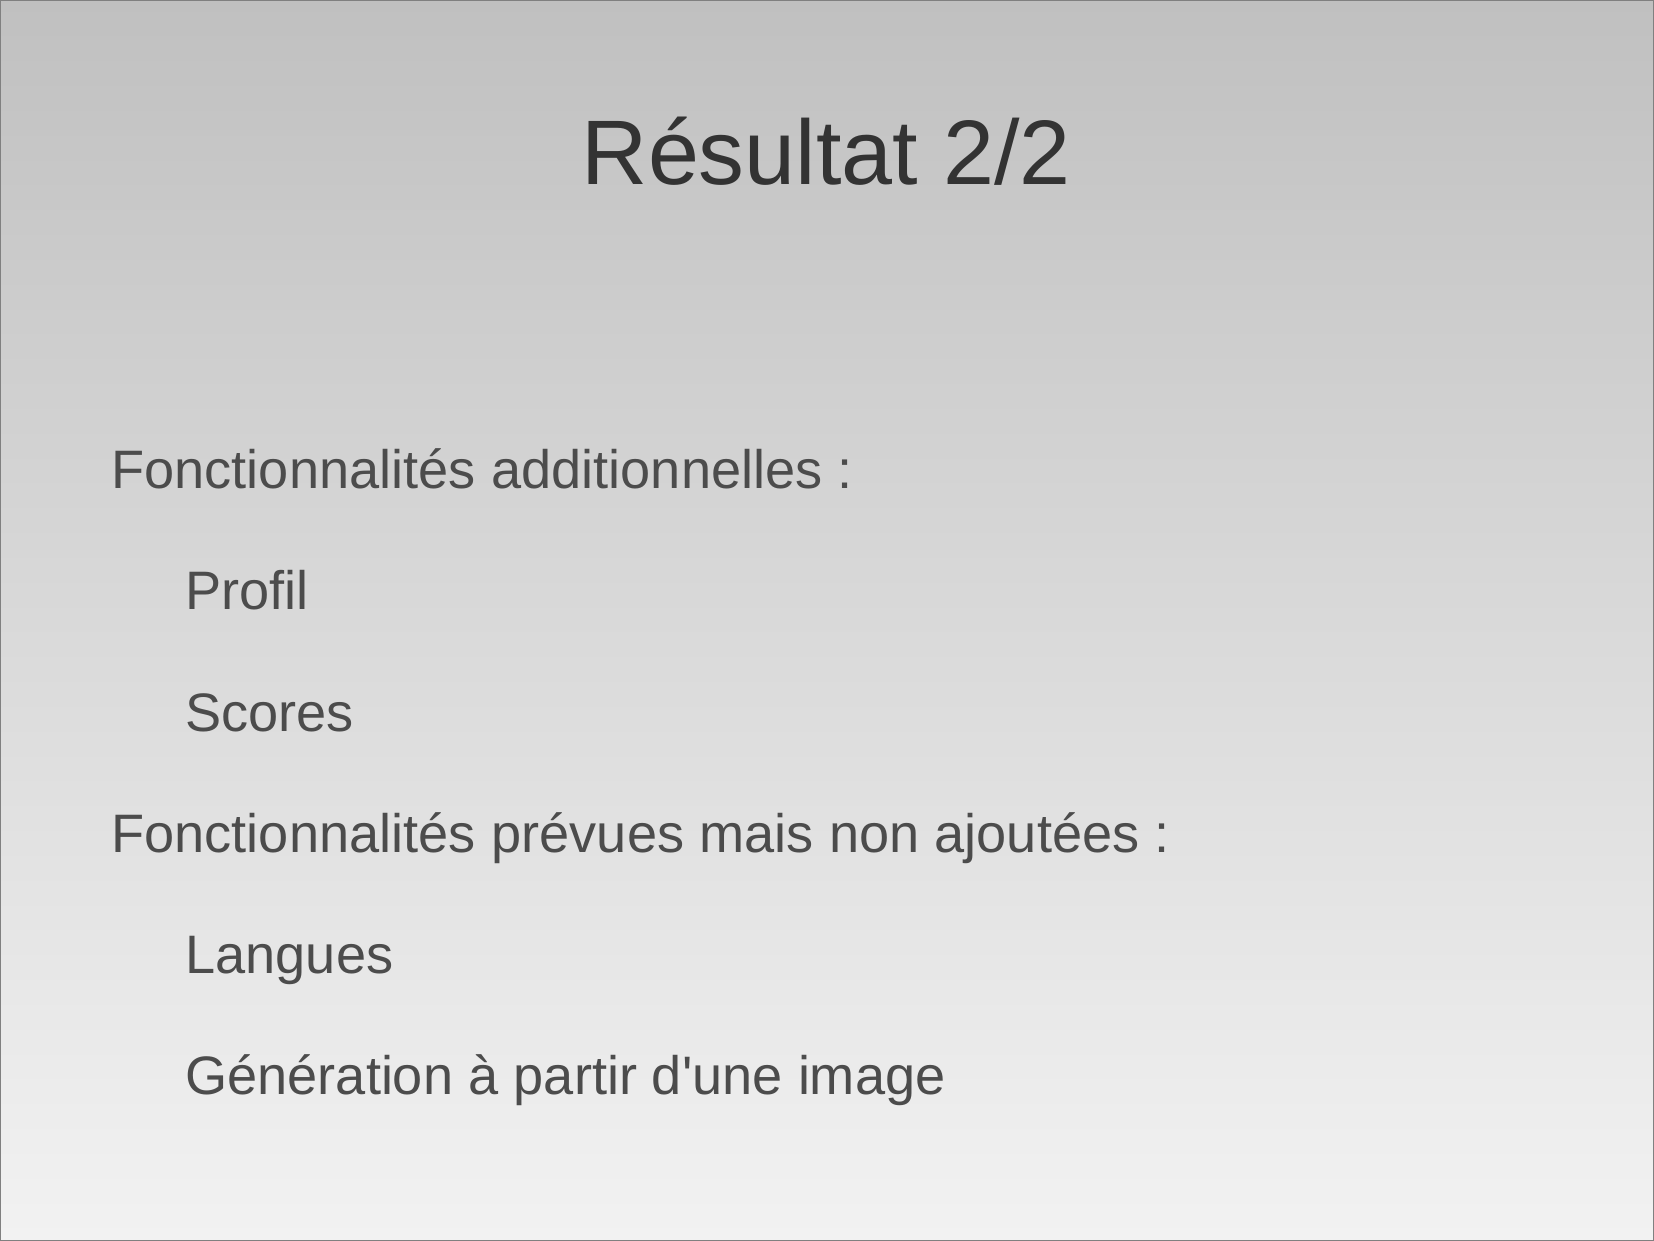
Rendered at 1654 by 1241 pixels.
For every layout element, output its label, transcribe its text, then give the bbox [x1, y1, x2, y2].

text_box Fonctionnalités additionnelles : Profil Scores Fonctionnalités prévues mais non ajoutées : Langues Génération à partir d'une image [96, 432, 1562, 1114]
title Résultat 2/2 [82, 49, 1571, 257]
